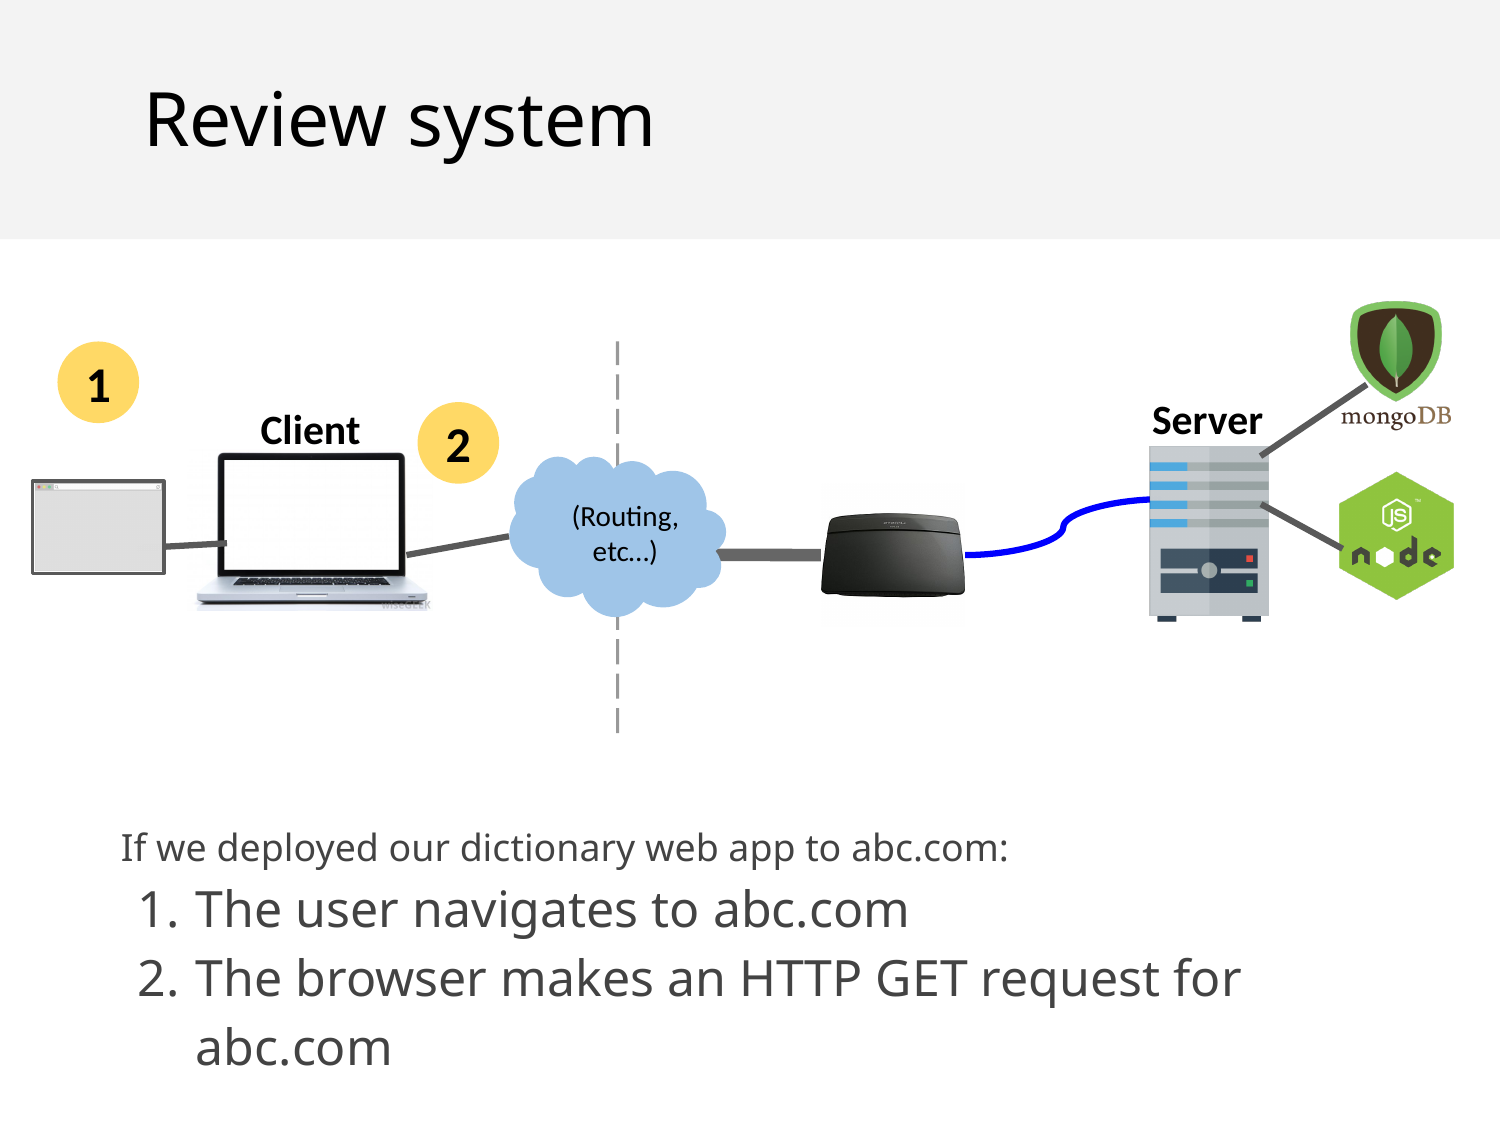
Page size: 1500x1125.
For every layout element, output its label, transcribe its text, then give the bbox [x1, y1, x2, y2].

text_box (Routing, etc…) [509, 456, 727, 618]
title Review system [128, 56, 1372, 183]
picture [821, 483, 965, 627]
picture [1114, 475, 1302, 630]
text_box 2 [417, 402, 500, 484]
picture [1330, 470, 1462, 602]
text_box 1 [57, 341, 140, 424]
picture [187, 449, 433, 611]
list If we deployed our dictionary web app to abc.com: The user navigates to abc.com The browser makes an HTTP GET request for abc.com [105, 802, 1426, 997]
text_box Client [188, 371, 434, 449]
text_box Server [1085, 361, 1331, 475]
picture [34, 482, 163, 572]
picture [1324, 282, 1468, 450]
